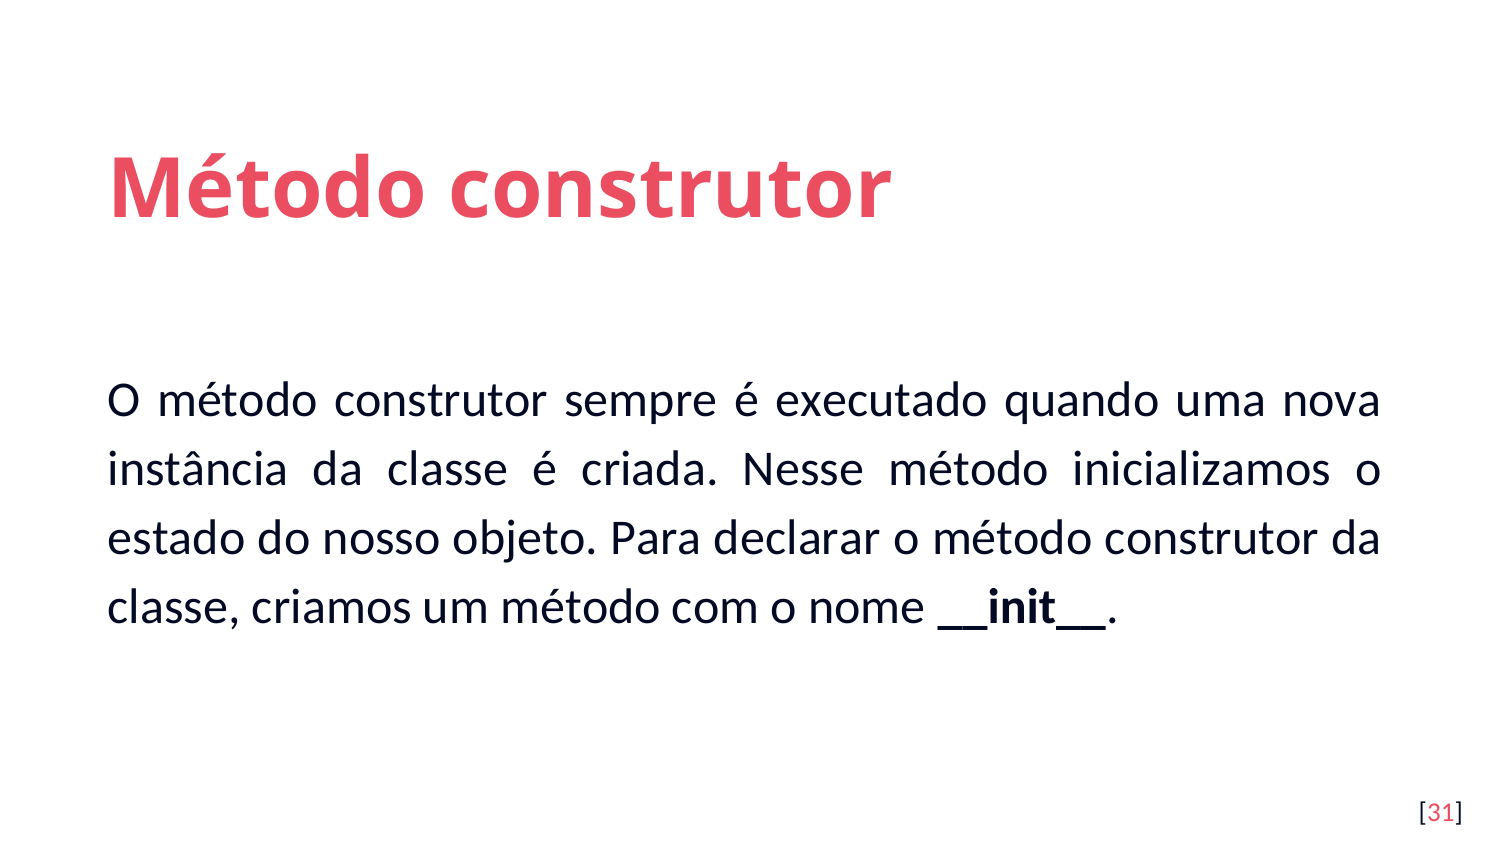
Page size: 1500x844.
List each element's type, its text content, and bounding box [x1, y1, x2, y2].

text_box O método construtor sempre é executado quando uma nova instância da classe é criada. Nesse método inicializamos o estado do nosso objeto. Para declarar o método construtor da classe, criamos um método com o nome __init__. [92, 243, 1408, 749]
slide_number [31] [1403, 779, 1494, 844]
text_box Método construtor [92, 104, 1408, 243]
